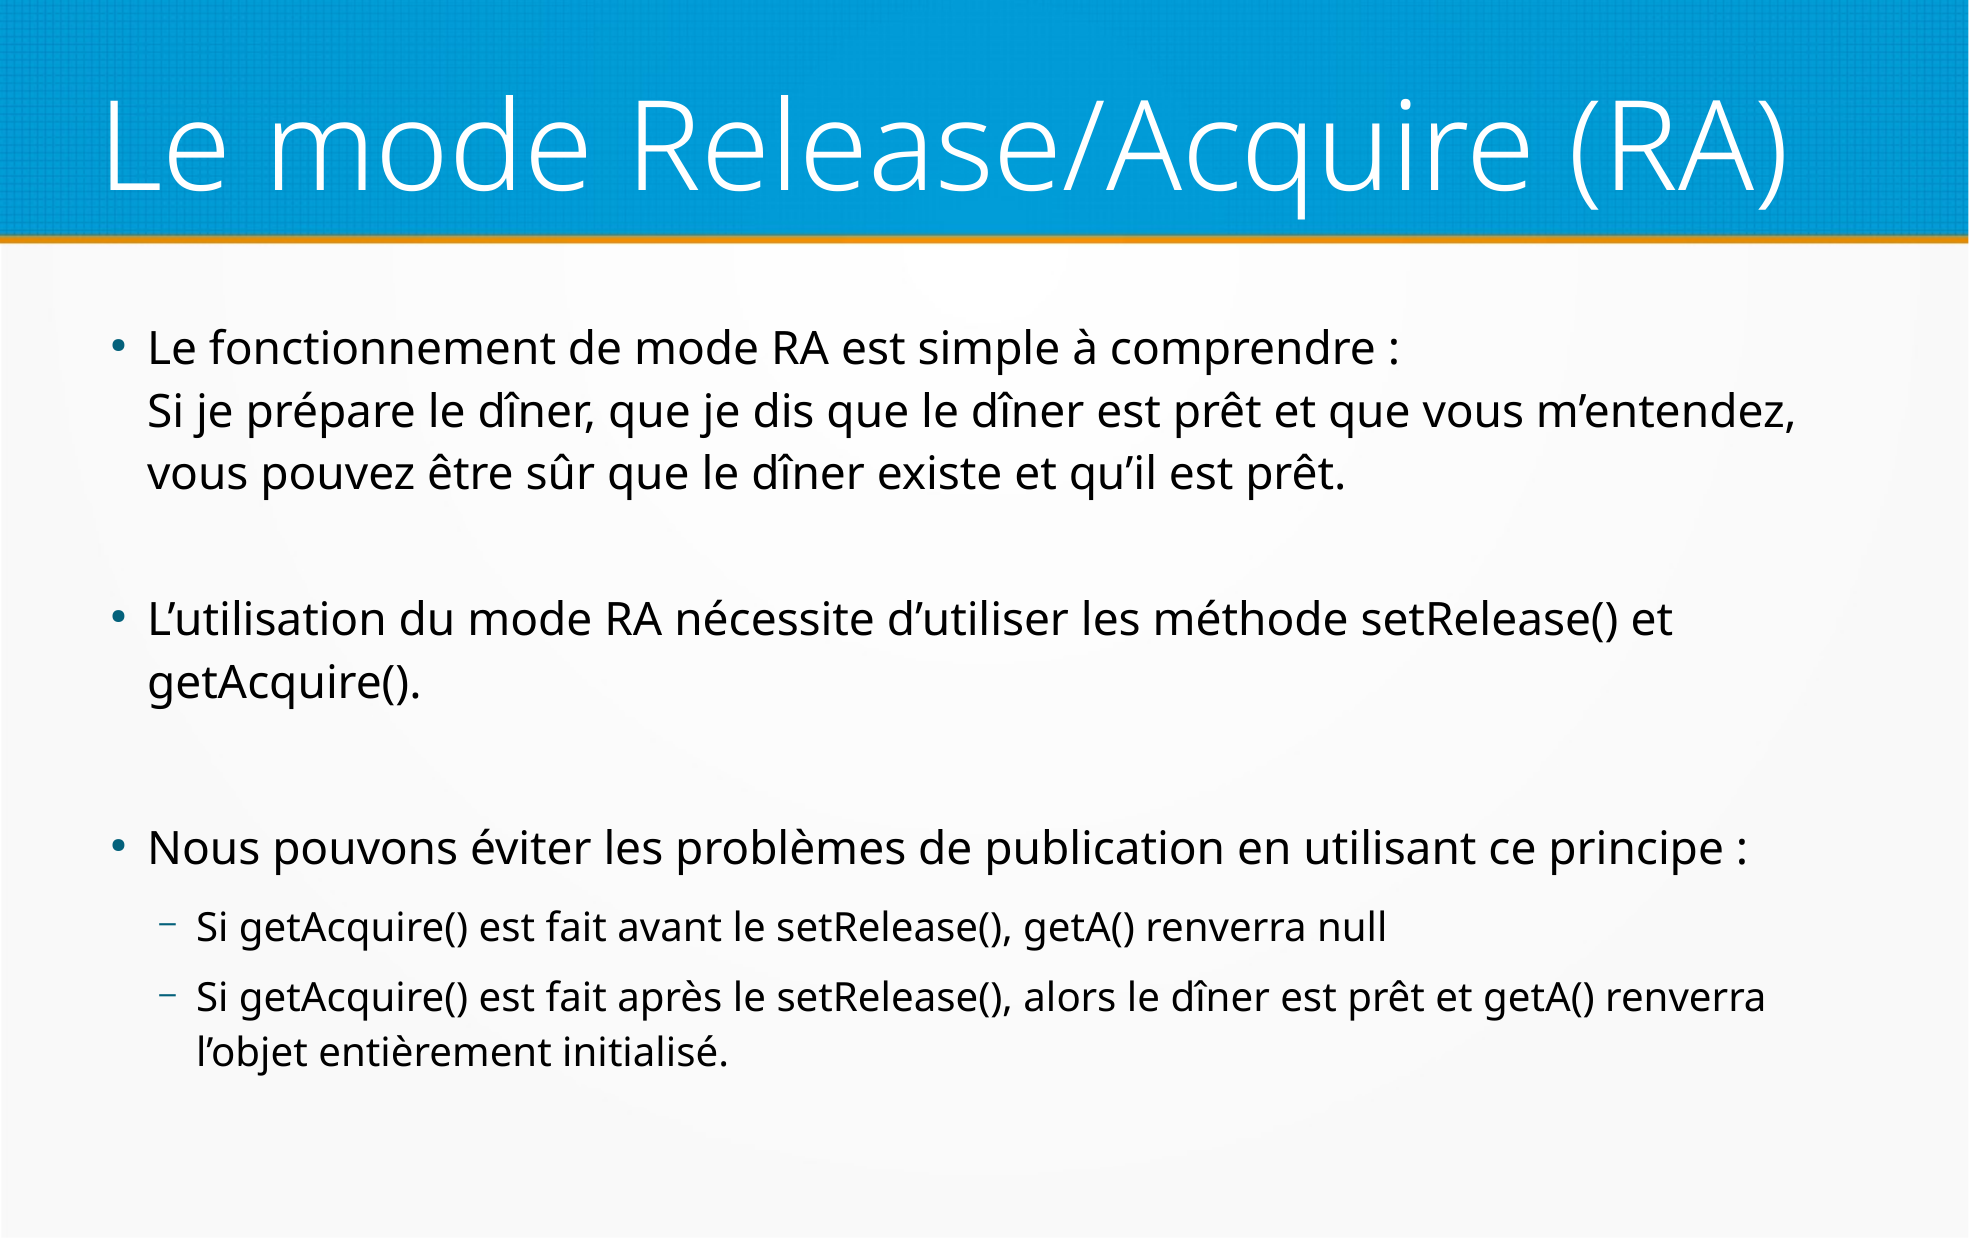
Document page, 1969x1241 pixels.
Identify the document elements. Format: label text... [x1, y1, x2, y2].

picture [0, 233, 1969, 1241]
title Le mode Release/Acquire (RA) [98, 19, 1870, 227]
list Le fonctionnement de mode RA est simple à comprendre : Si je prépare le dîner, que je dis que le dîner est prêt et que vous m’entendez, vous pouvez être sûr que le dîner existe et qu’il est prêt. L’utilisation du mode RA nécessite d’utiliser les méthode setRelease() et getAcquire(). Nous pouvons éviter les problèmes de publication en utilisant ce principe : Si getAcquire() est fait avant le setRelease(), getA() renverra null Si getAcquire() est fait après le setRelease(), alors le dîner est prêt et getA() renverra l’objet entièrement initialisé. [98, 315, 1861, 1081]
